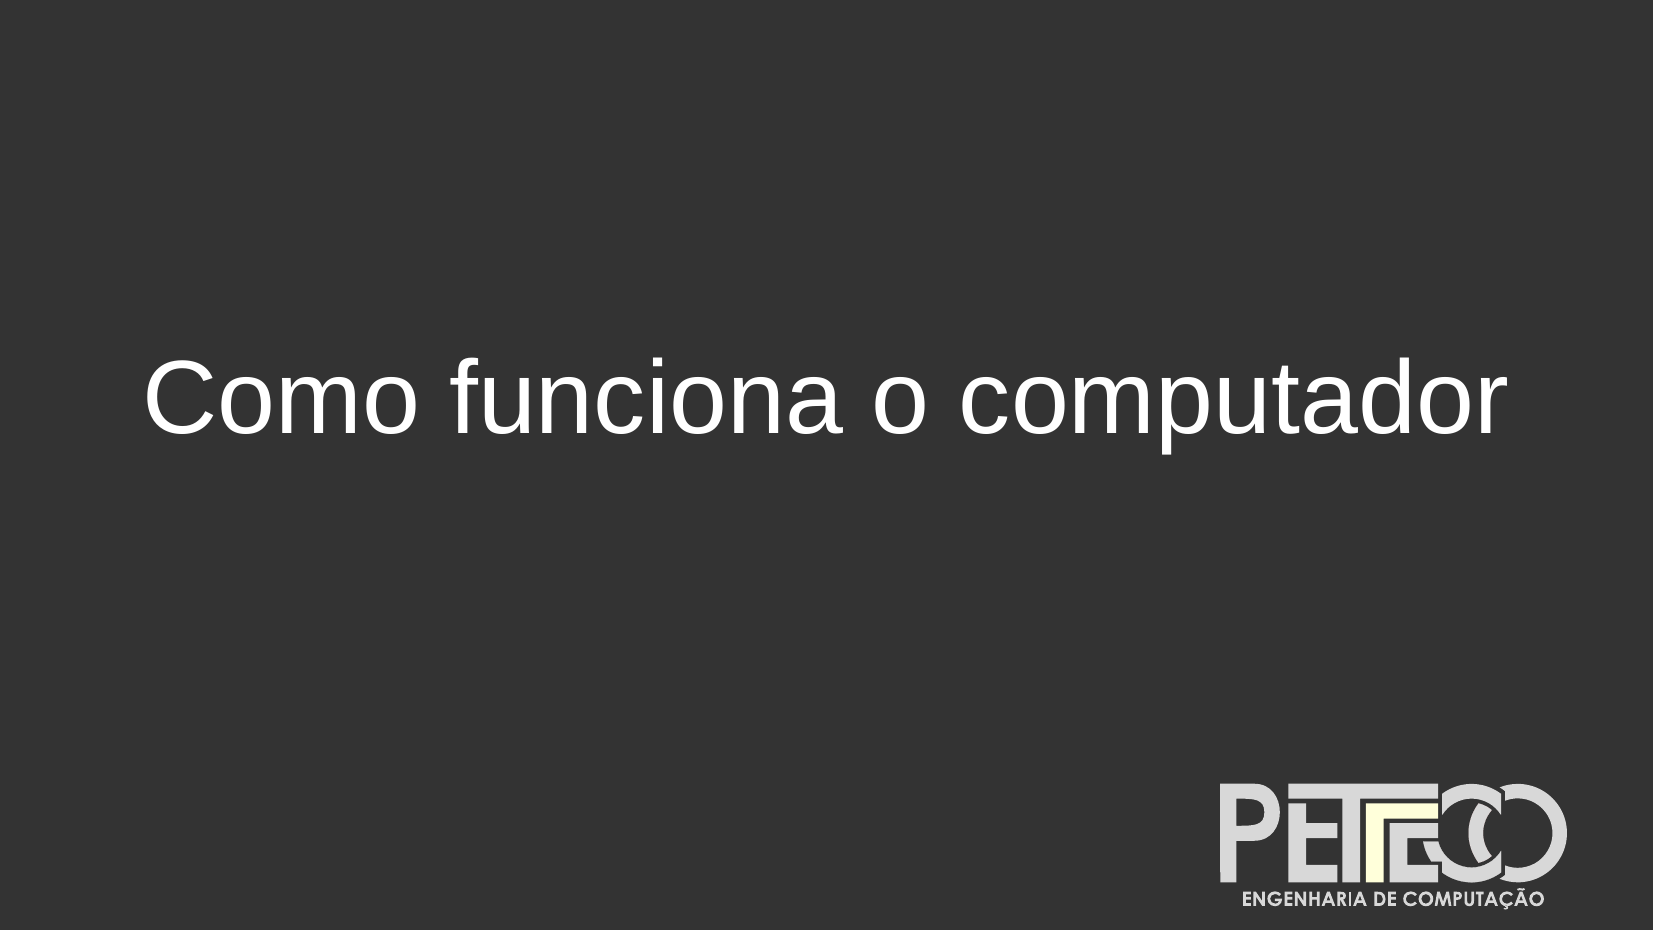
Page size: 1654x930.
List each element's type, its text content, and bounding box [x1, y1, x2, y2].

subtitle Como funciona o computador [82, 37, 1571, 757]
